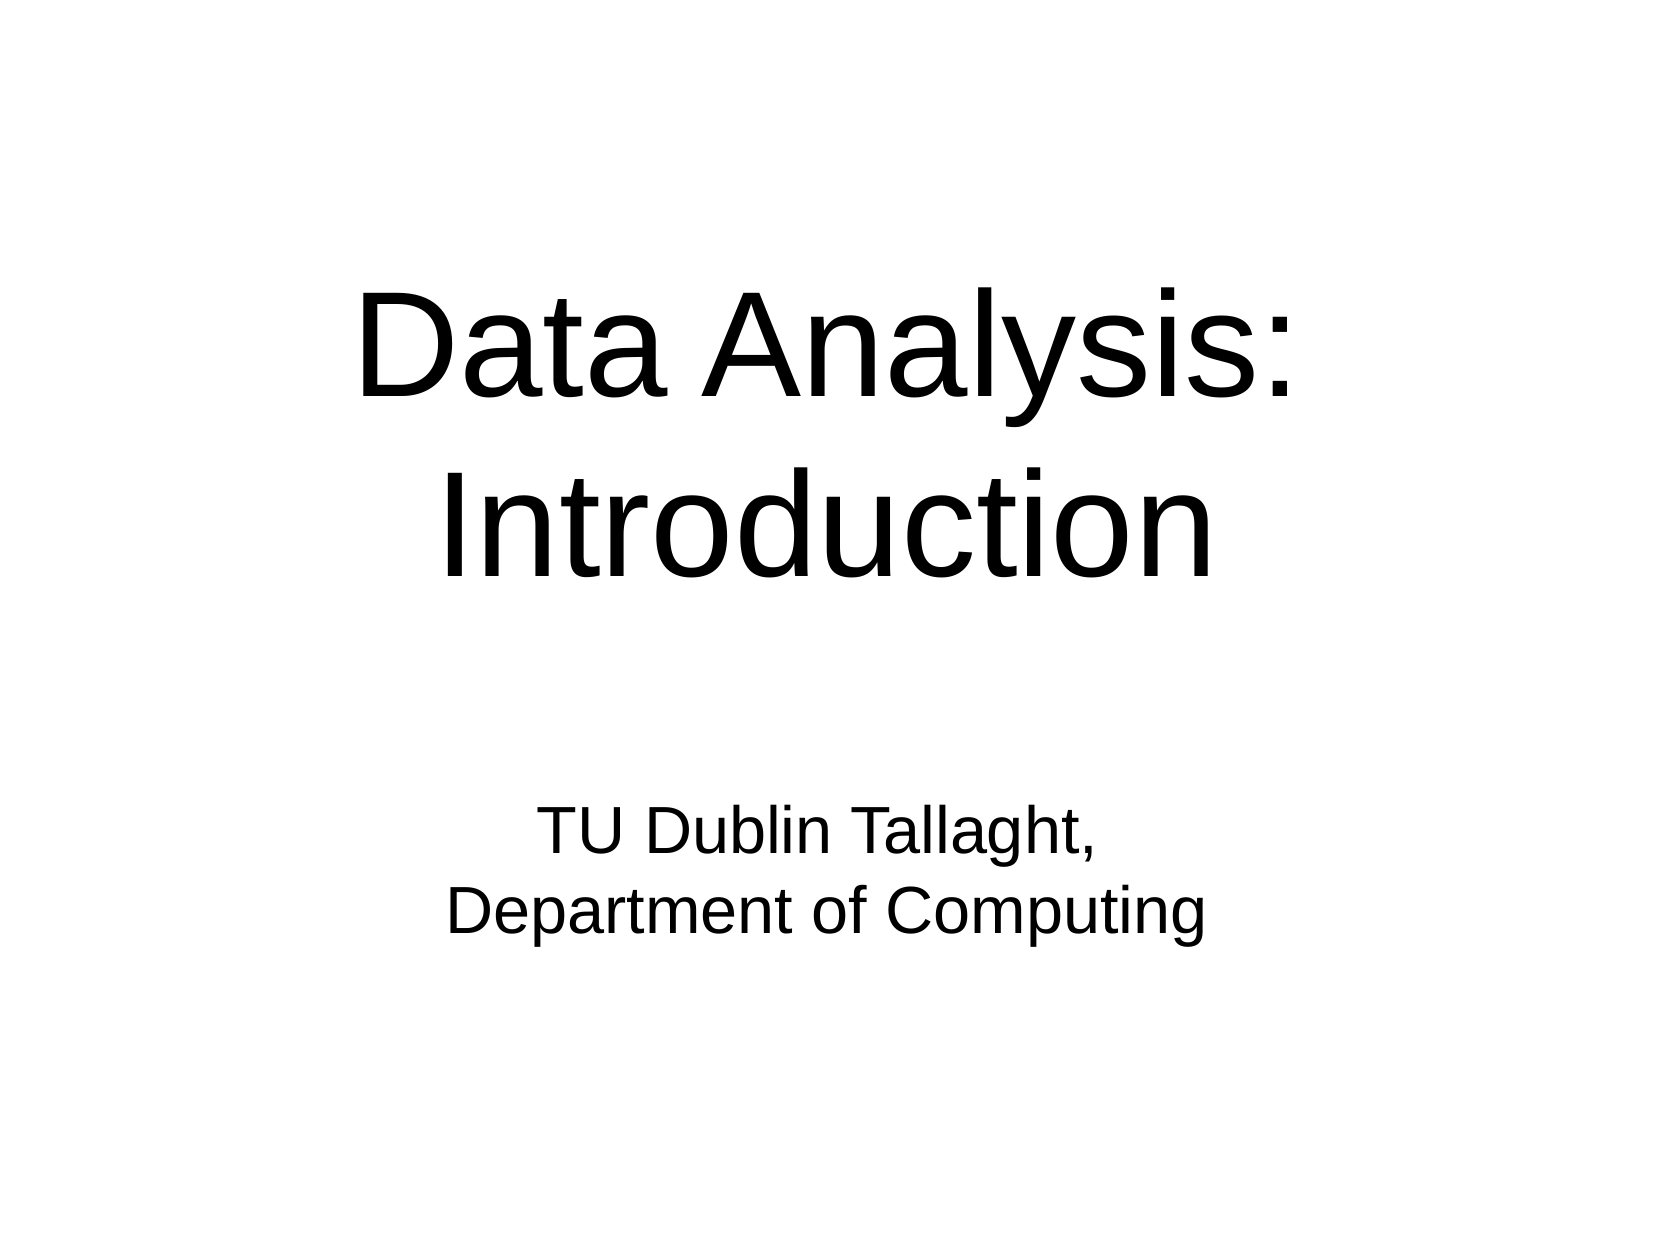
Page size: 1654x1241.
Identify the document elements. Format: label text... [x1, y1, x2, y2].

text_box Data Analysis: Introduction TU Dublin Tallaght, Department of Computing [82, 237, 1571, 957]
